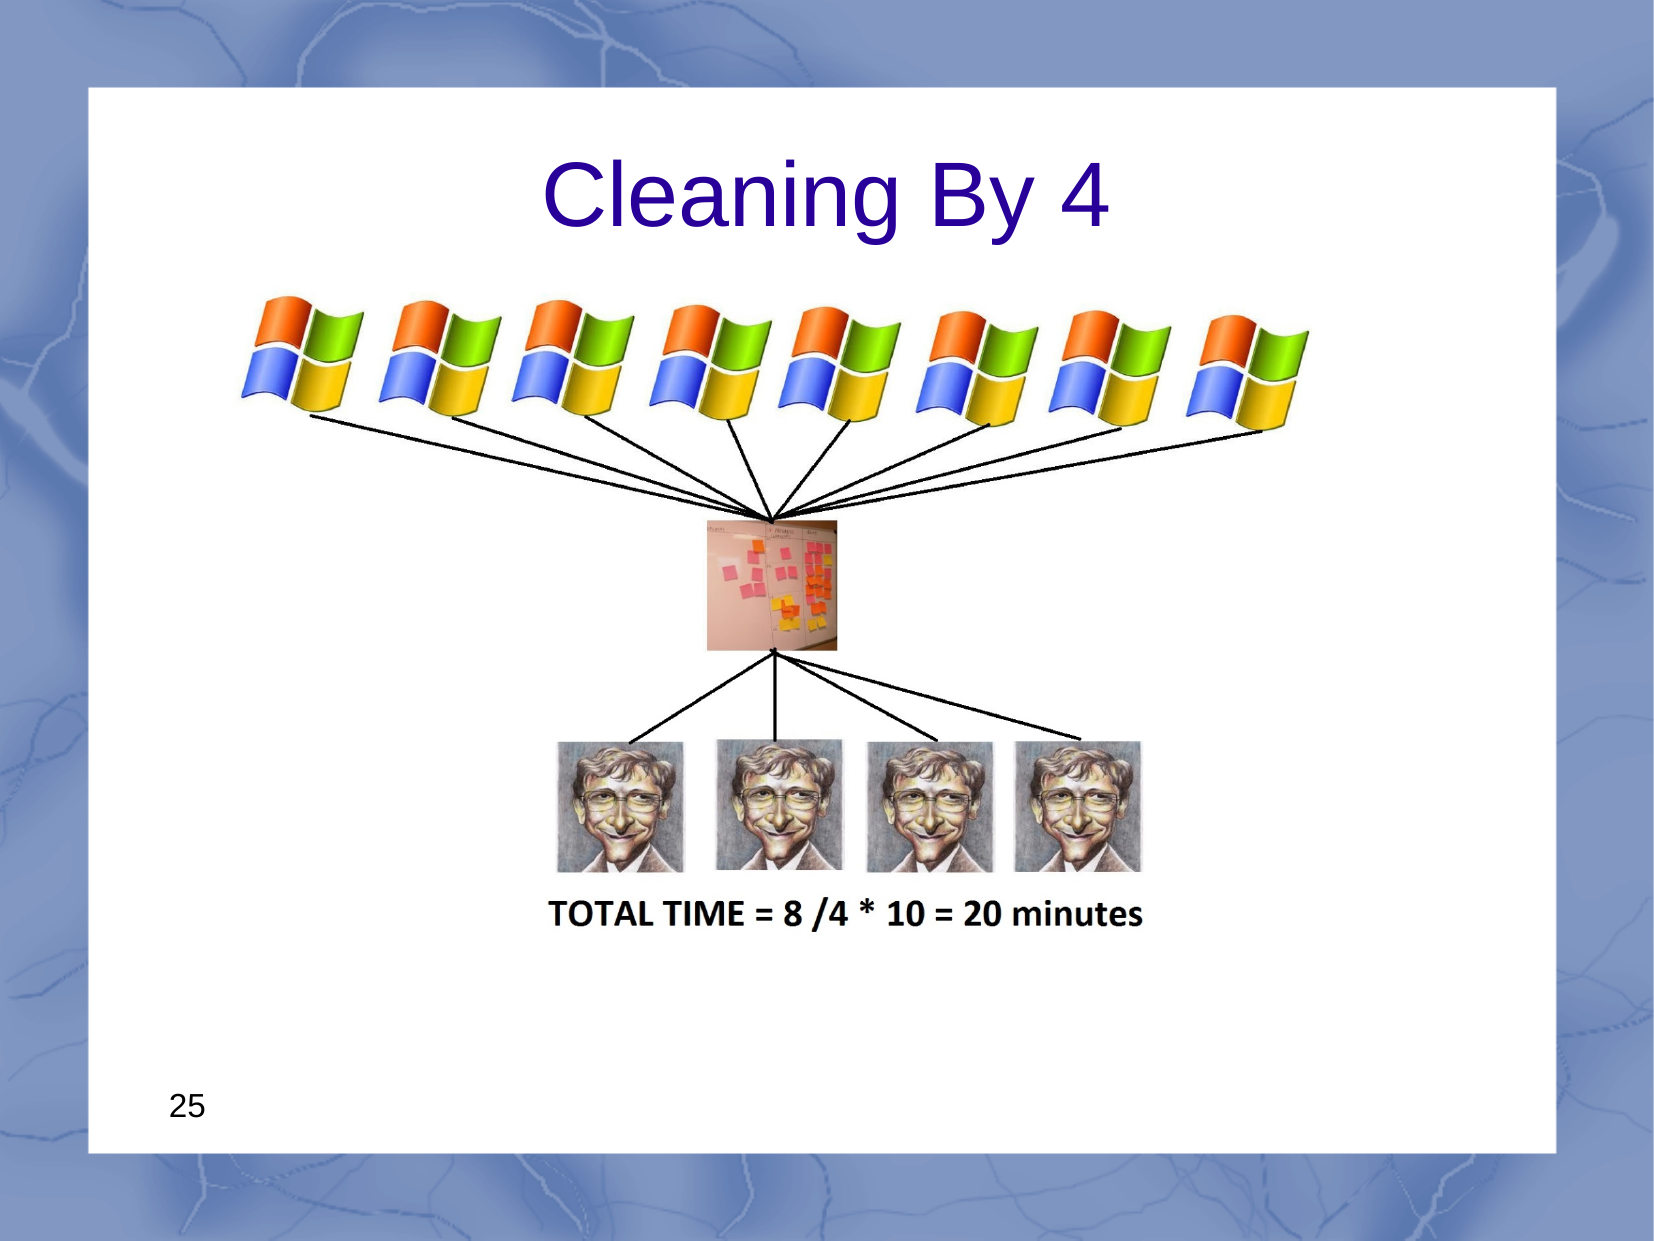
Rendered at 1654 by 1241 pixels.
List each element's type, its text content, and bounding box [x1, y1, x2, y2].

title Cleaning By 4 [118, 90, 1536, 298]
picture [0, 0, 1654, 1241]
